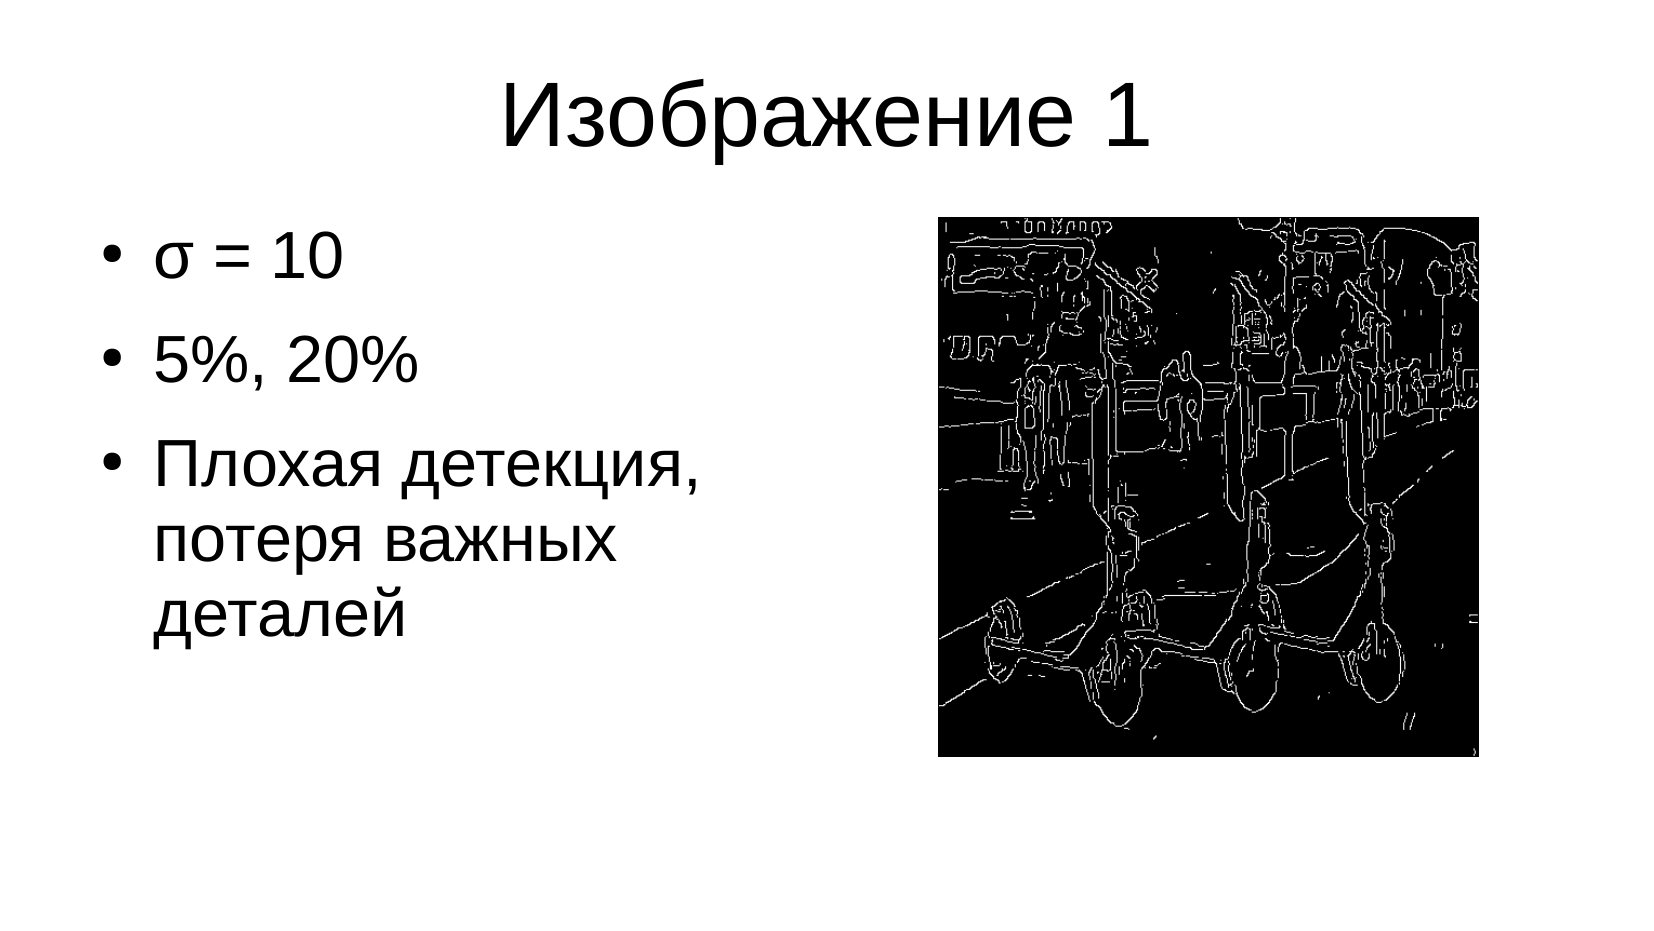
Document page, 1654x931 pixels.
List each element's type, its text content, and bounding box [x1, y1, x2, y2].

list σ = 10 5%, 20% Плохая детекция, потеря важных деталей [82, 217, 809, 758]
picture [938, 217, 1479, 758]
title Изображение 1 [82, 37, 1571, 193]
